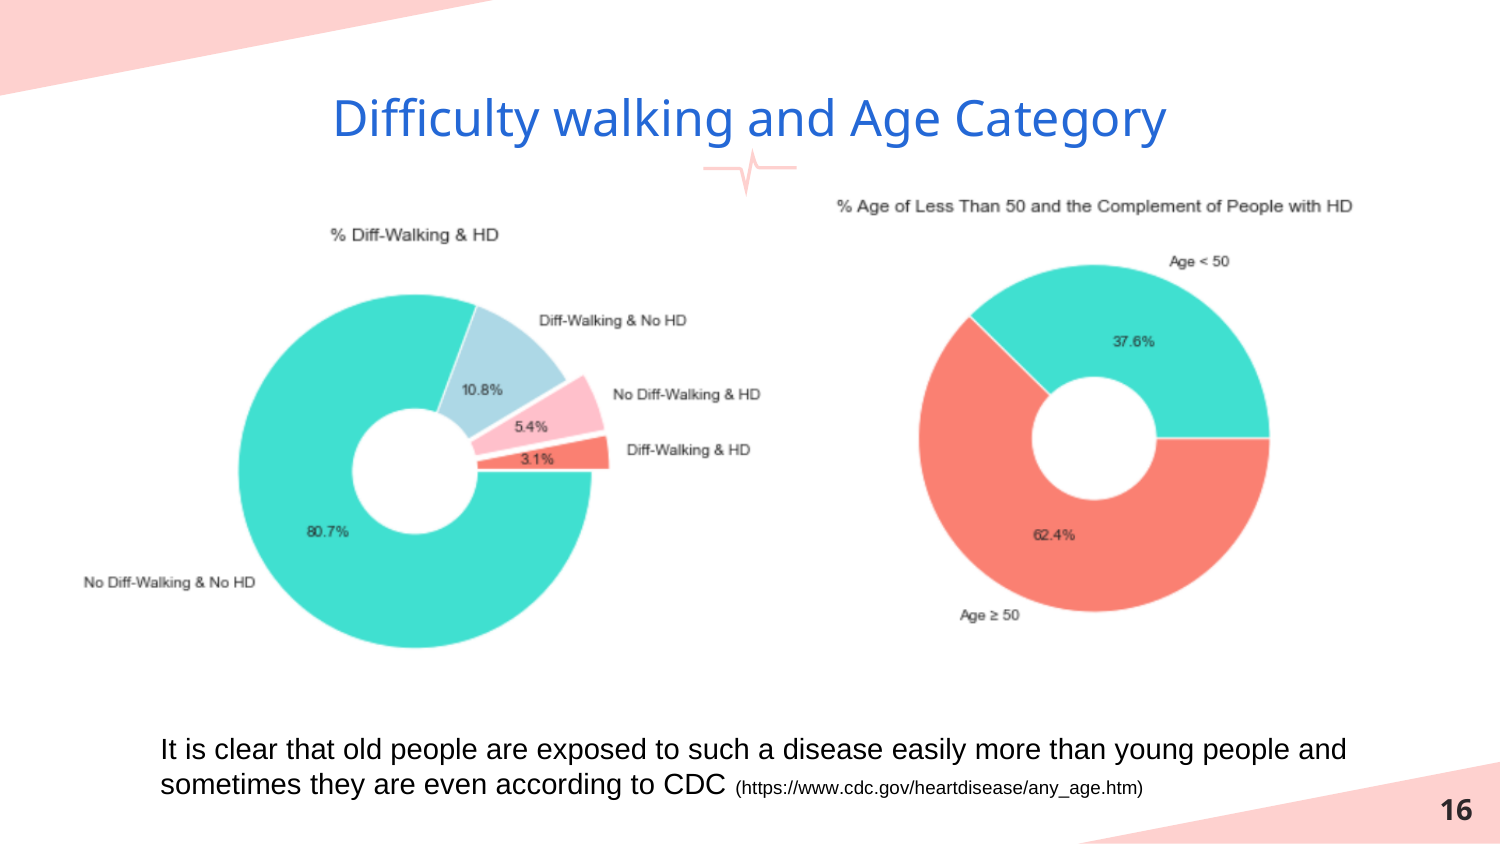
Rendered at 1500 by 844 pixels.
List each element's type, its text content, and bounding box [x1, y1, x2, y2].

picture [823, 180, 1392, 668]
picture [65, 216, 763, 662]
text_box It is clear that old people are exposed to such a disease easily more than young people and sometimes they are even according to CDC (https://www.cdc.gov/heartdisease/any_age.htm) [145, 723, 1365, 809]
text_box 16 [1424, 783, 1489, 830]
title Difficulty walking and Age Category [0, 71, 1500, 141]
